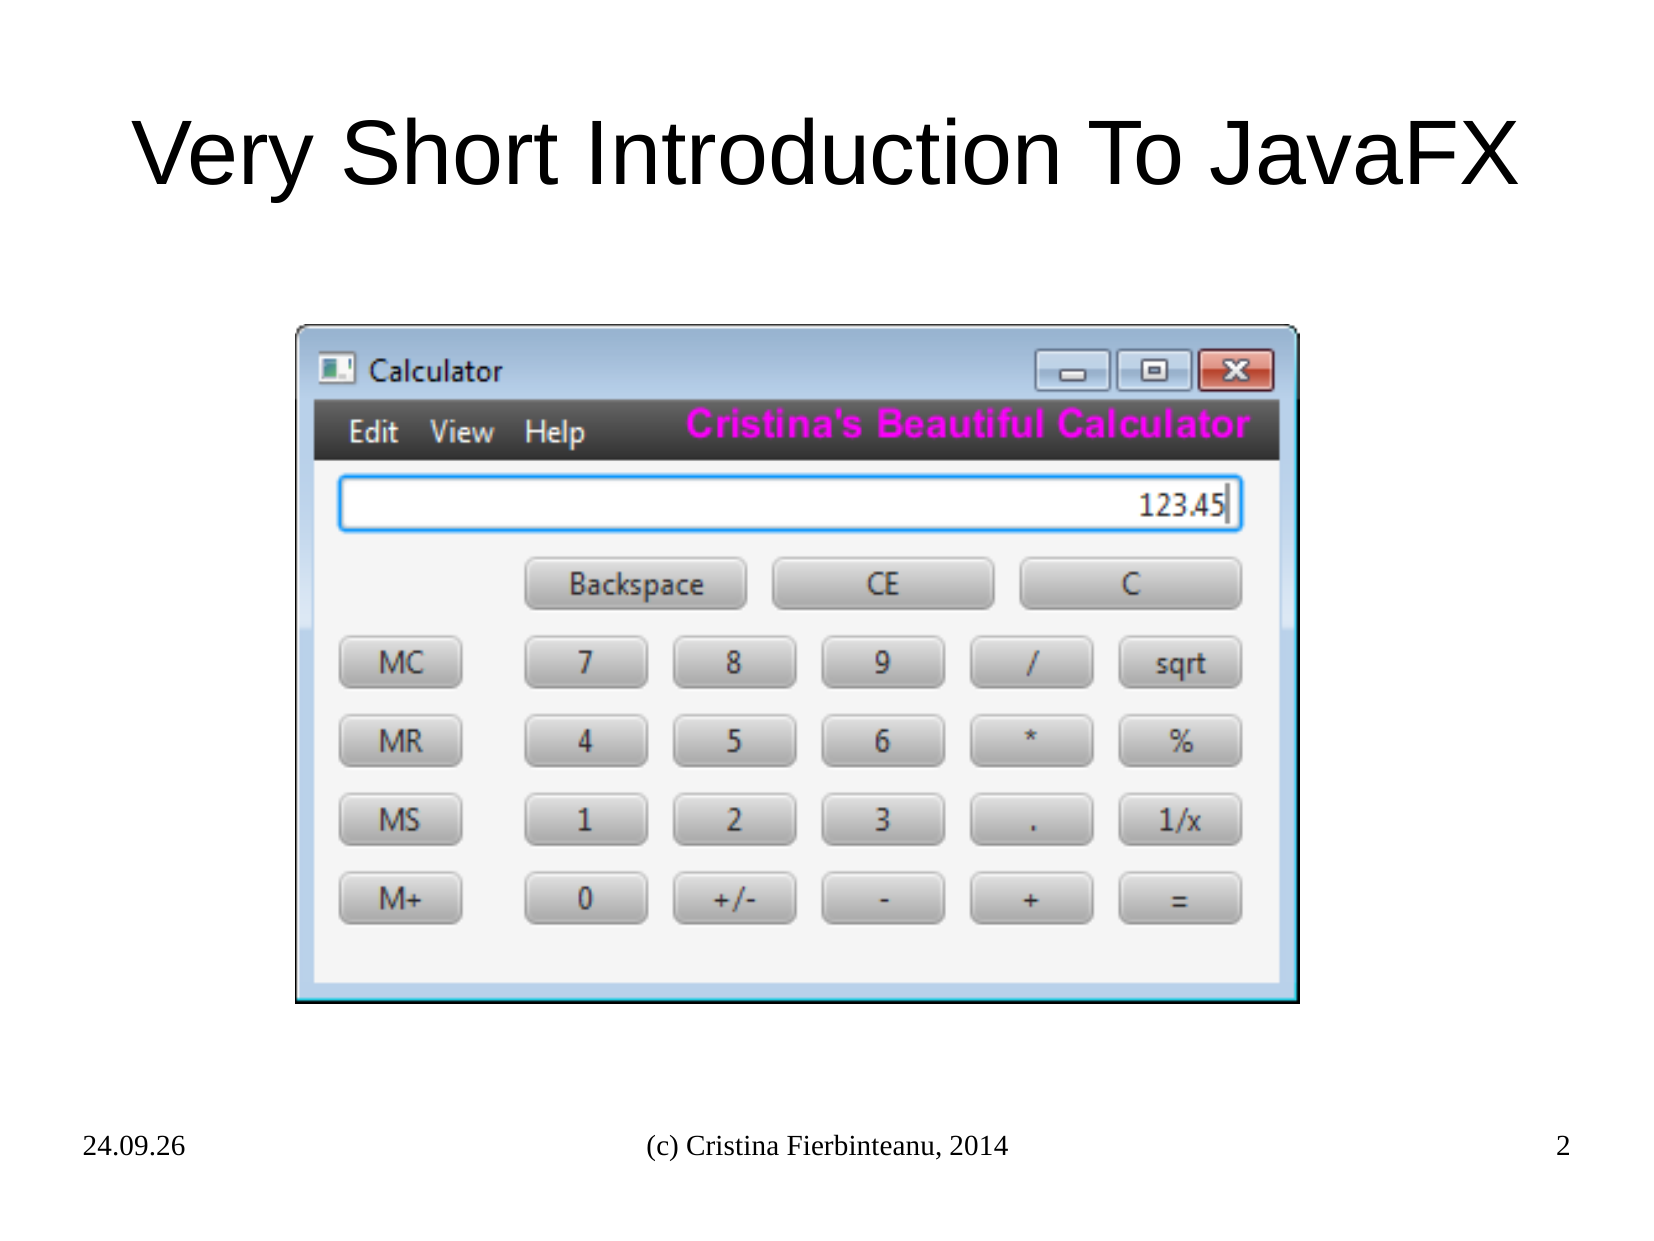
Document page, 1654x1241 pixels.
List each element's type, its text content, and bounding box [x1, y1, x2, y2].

title Very Short Introduction To JavaFX [82, 49, 1571, 257]
picture [295, 324, 1300, 1004]
